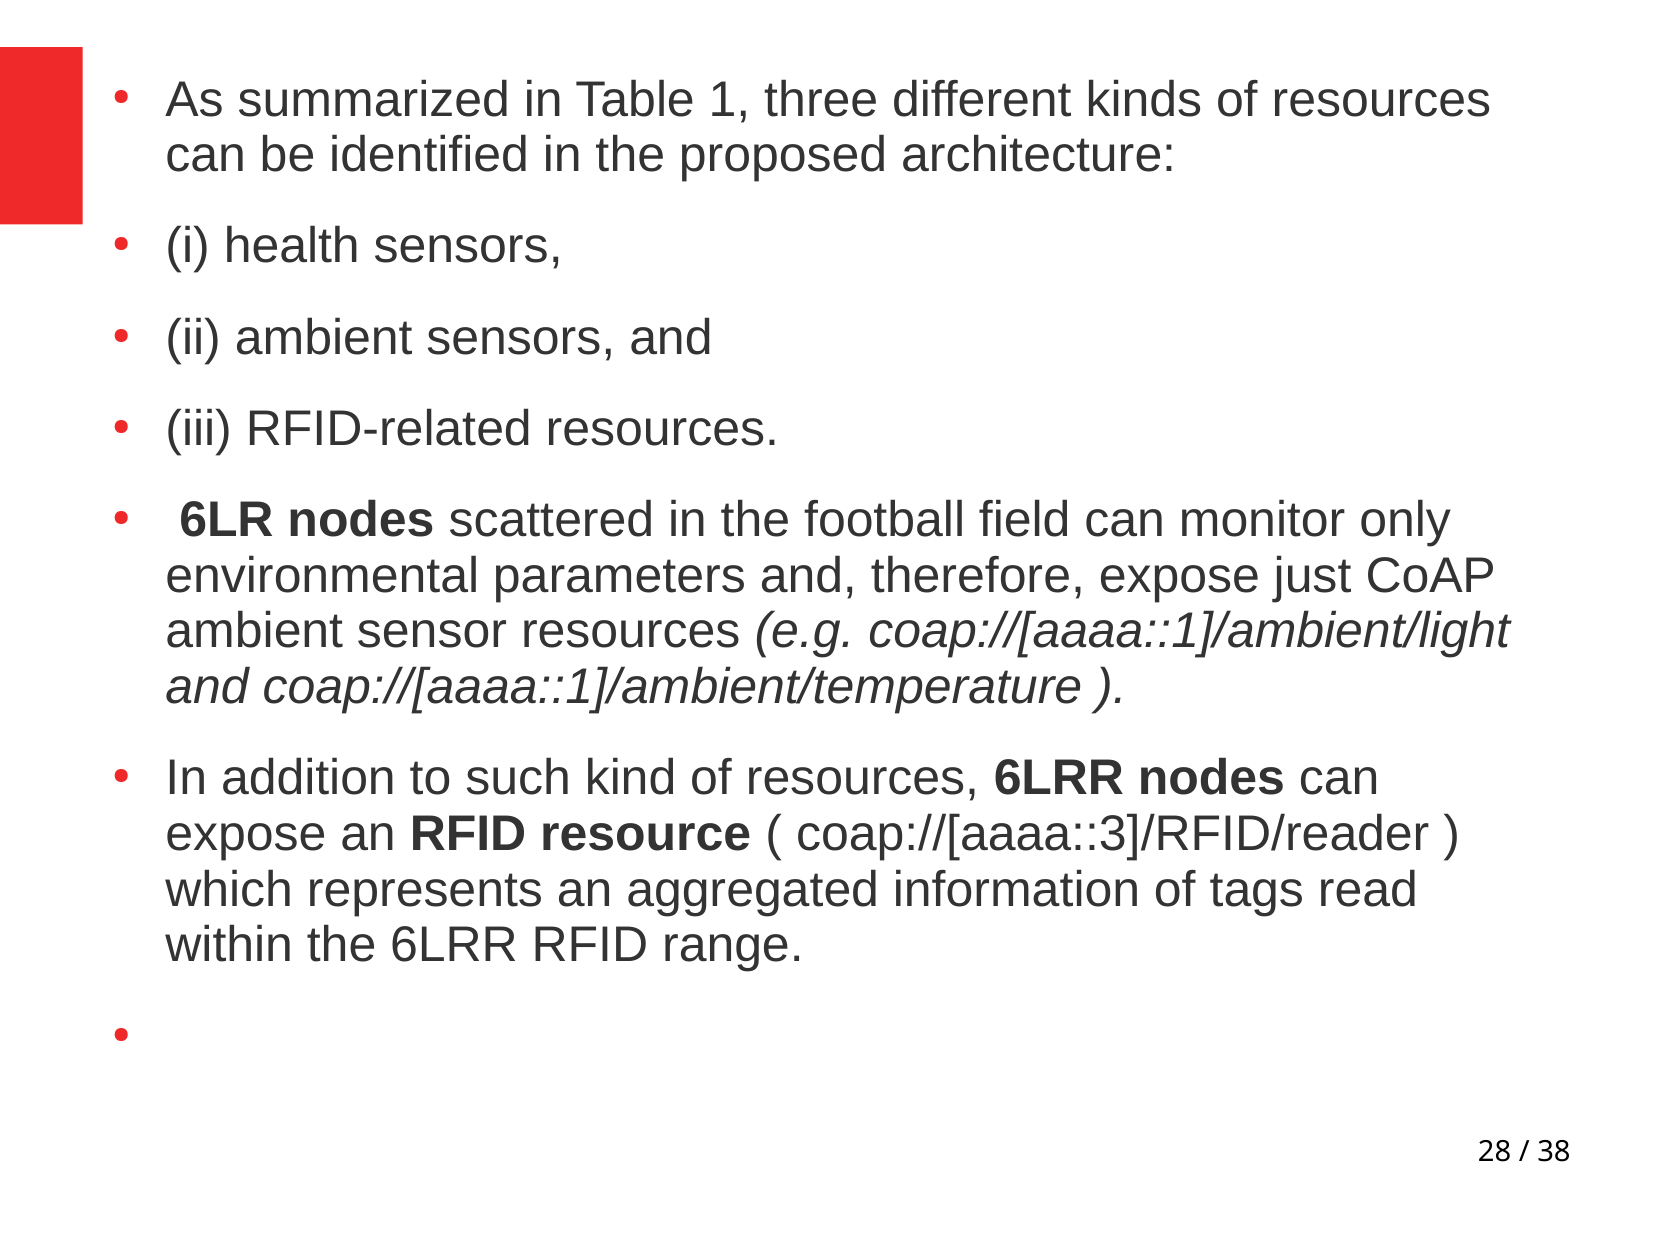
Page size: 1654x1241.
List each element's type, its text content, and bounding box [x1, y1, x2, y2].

list As summarized in Table 1, three different kinds of resources can be identified in the proposed architecture: (i) health sensors, (ii) ambient sensors, and (iii) RFID-related resources. 6LR nodes scattered in the football field can monitor only environmental parameters and, therefore, expose just CoAP ambient sensor resources (e.g. coap://[aaaa::1]/ambient/light and coap://[aaaa::1]/ambient/temperature ). In addition to such kind of resources, 6LRR nodes can expose an RFID resource ( coap://[aaaa::3]/RFID/reader ) which represents an aggregated information of tags read within the 6LRR RFID range. [94, 70, 1512, 791]
